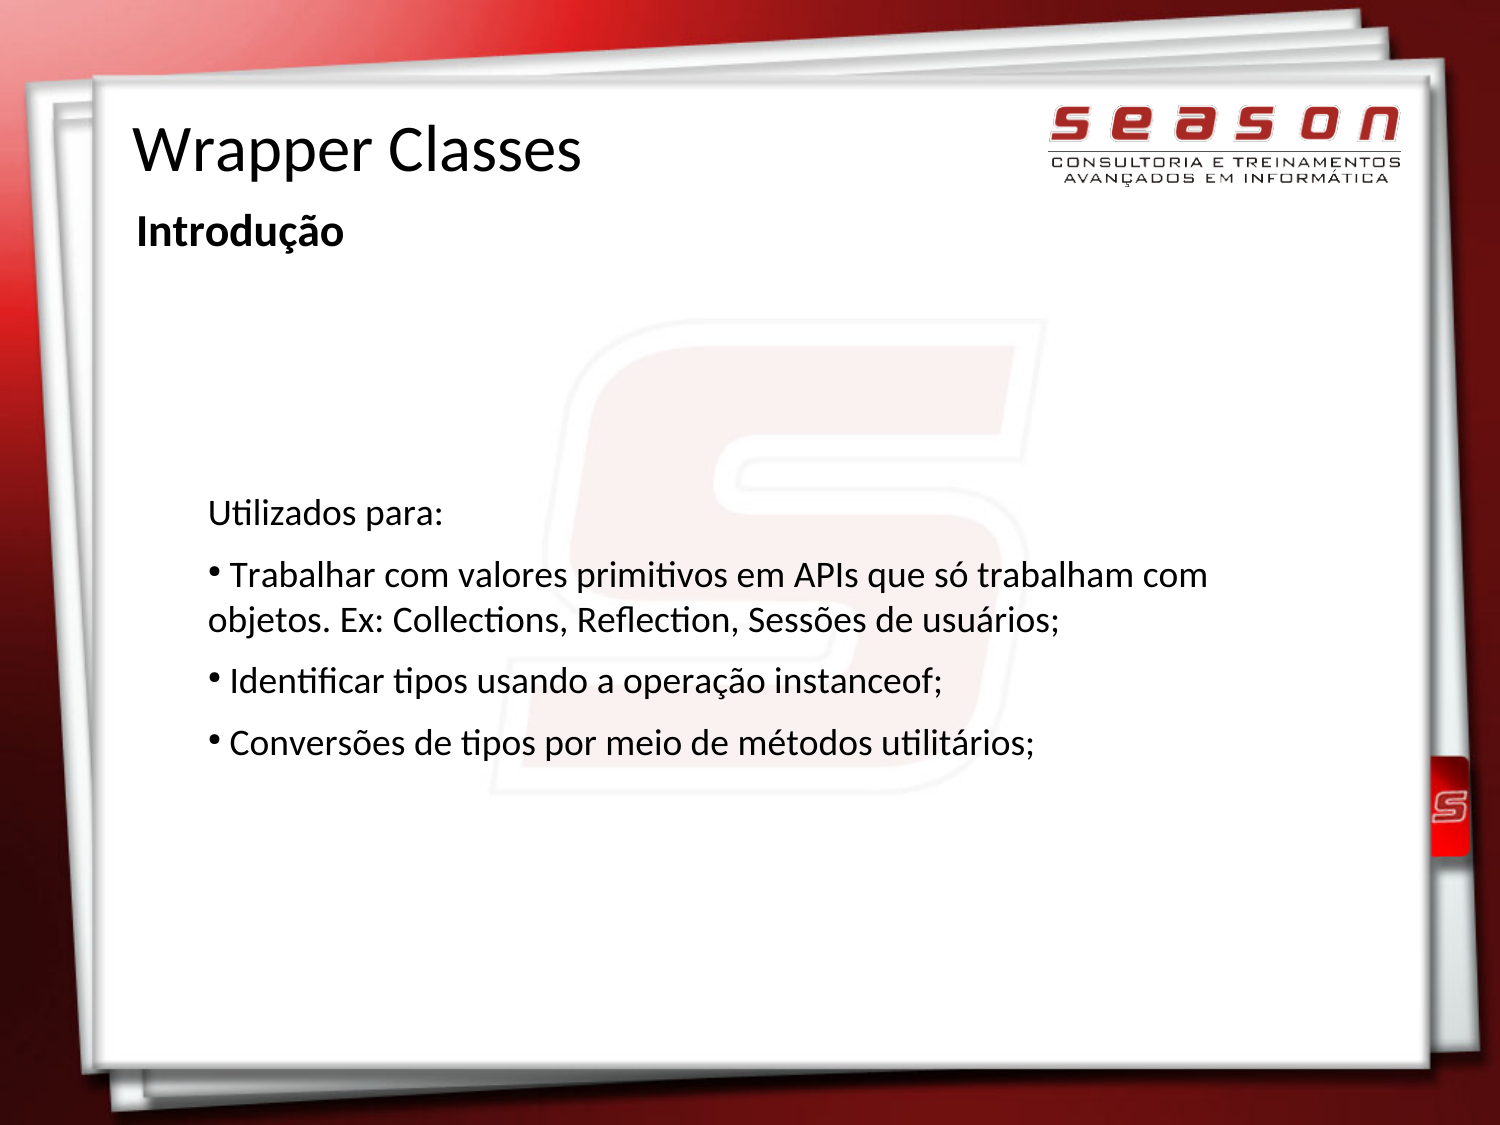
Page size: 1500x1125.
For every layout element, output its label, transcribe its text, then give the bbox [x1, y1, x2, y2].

text_box Utilizados para: Trabalhar com valores primitivos em APIs que só trabalham com objetos. Ex: Collections, Reflection, Sessões de usuários; Identificar tipos usando a operação instanceof; Conversões de tipos por meio de métodos utilitários; [207, 357, 1328, 894]
picture [0, 0, 1500, 1125]
text_box Introdução [119, 200, 1240, 256]
title Wrapper Classes [118, 33, 1394, 257]
